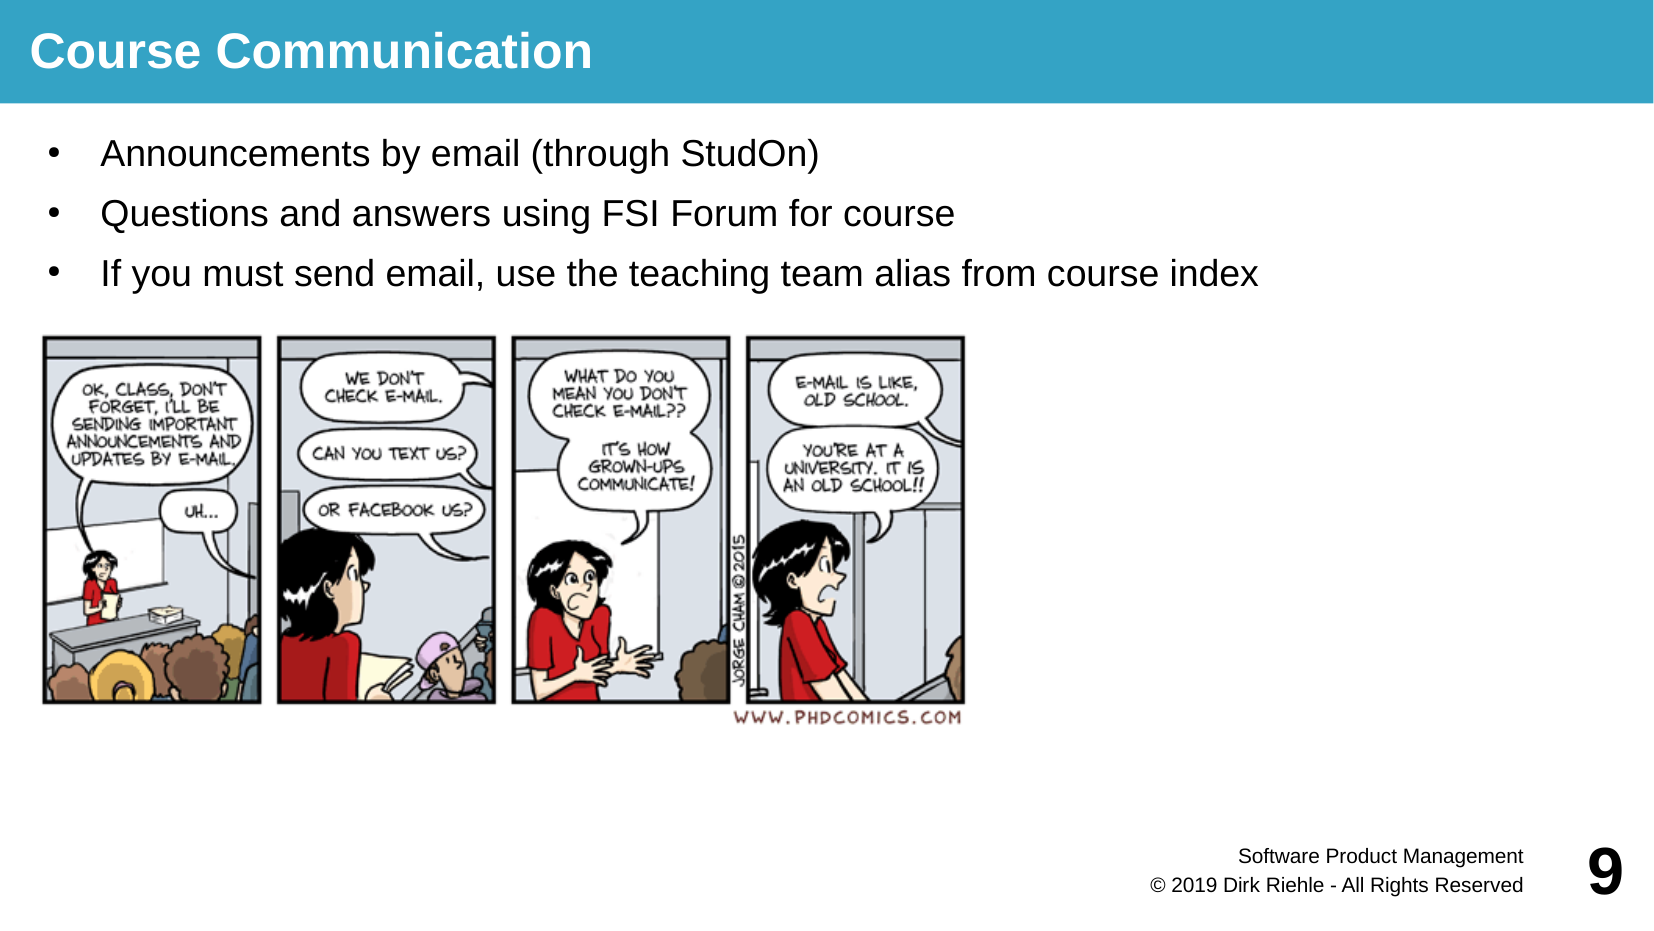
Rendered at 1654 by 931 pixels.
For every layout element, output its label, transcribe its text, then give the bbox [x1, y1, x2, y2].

picture [35, 324, 973, 731]
title Course Communication [0, 0, 1654, 104]
list Announcements by email (through StudOn) Questions and answers using FSI Forum for course If you must send email, use the teaching team alias from course index [29, 132, 1625, 813]
